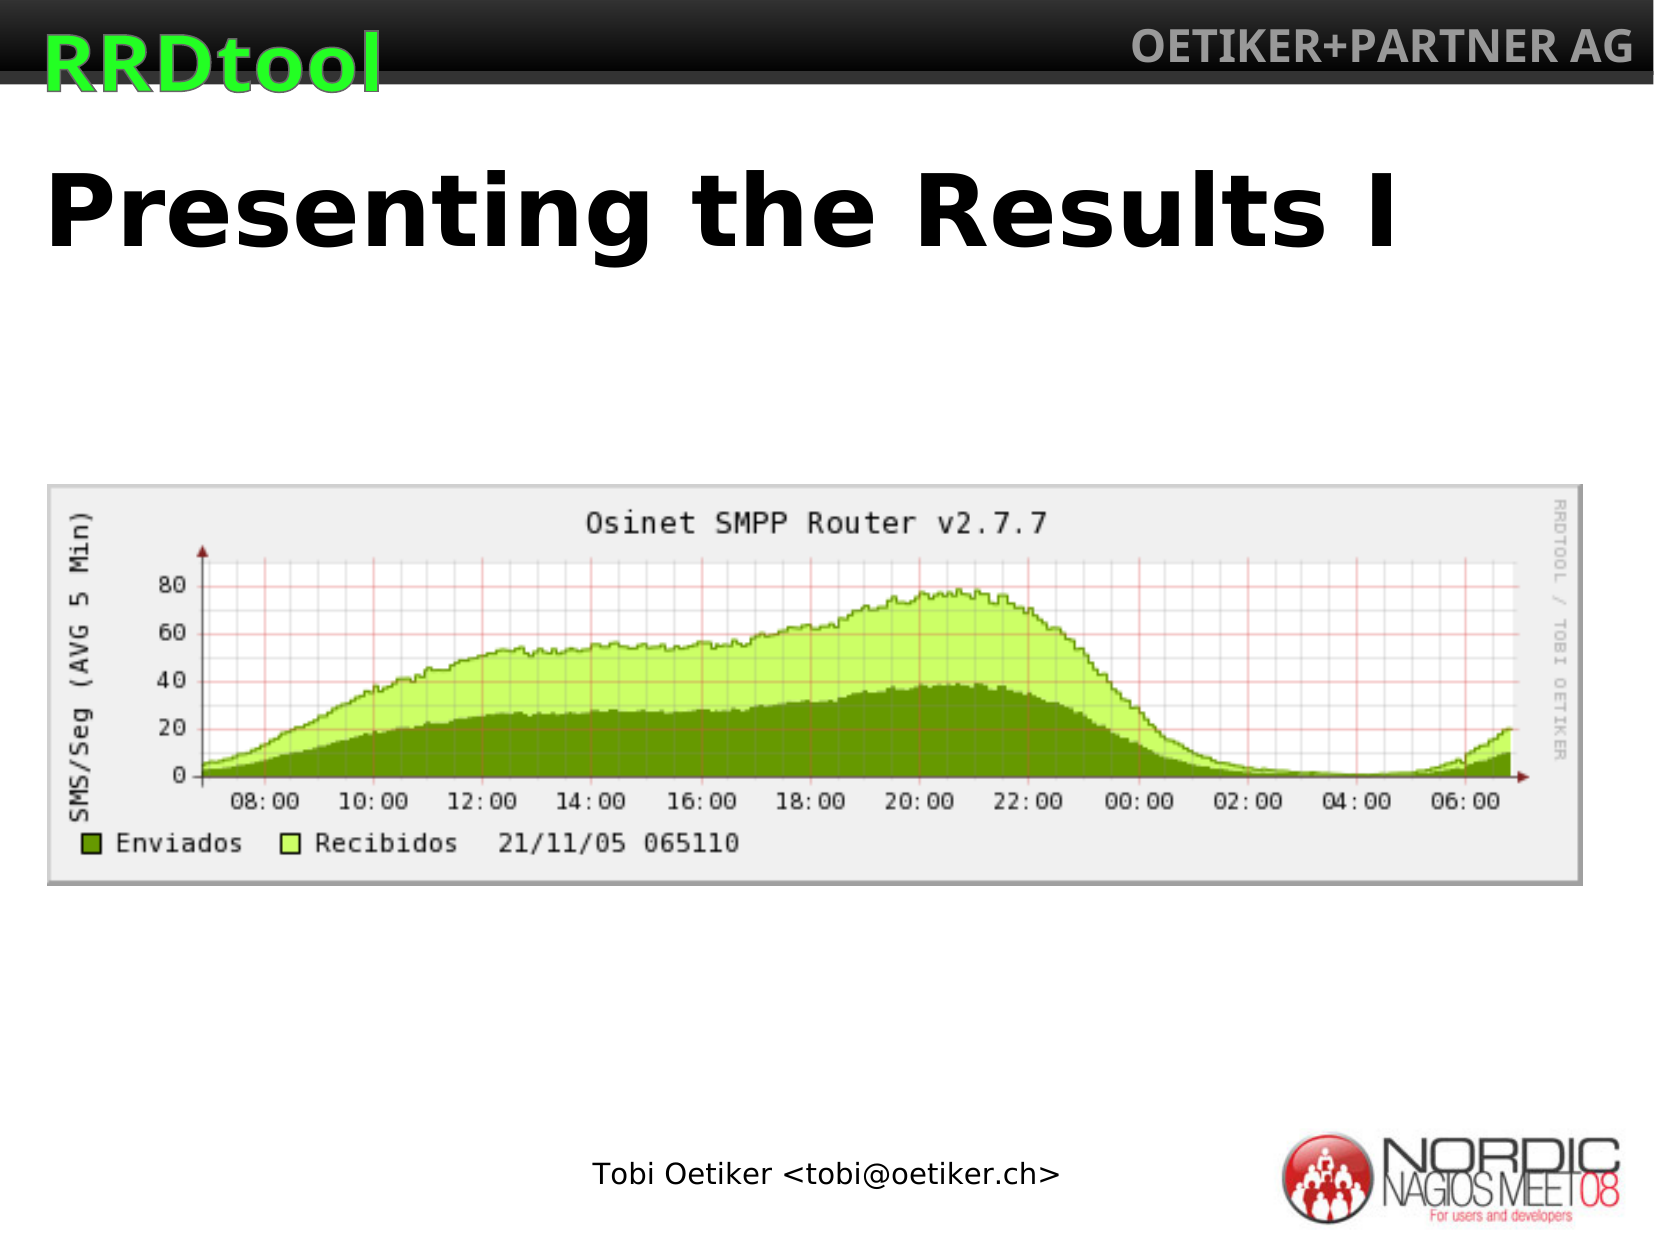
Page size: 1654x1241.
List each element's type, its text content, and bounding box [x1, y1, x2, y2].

picture [1262, 1116, 1654, 1241]
picture [47, 484, 1583, 886]
title Presenting the Results I [43, 137, 1582, 287]
